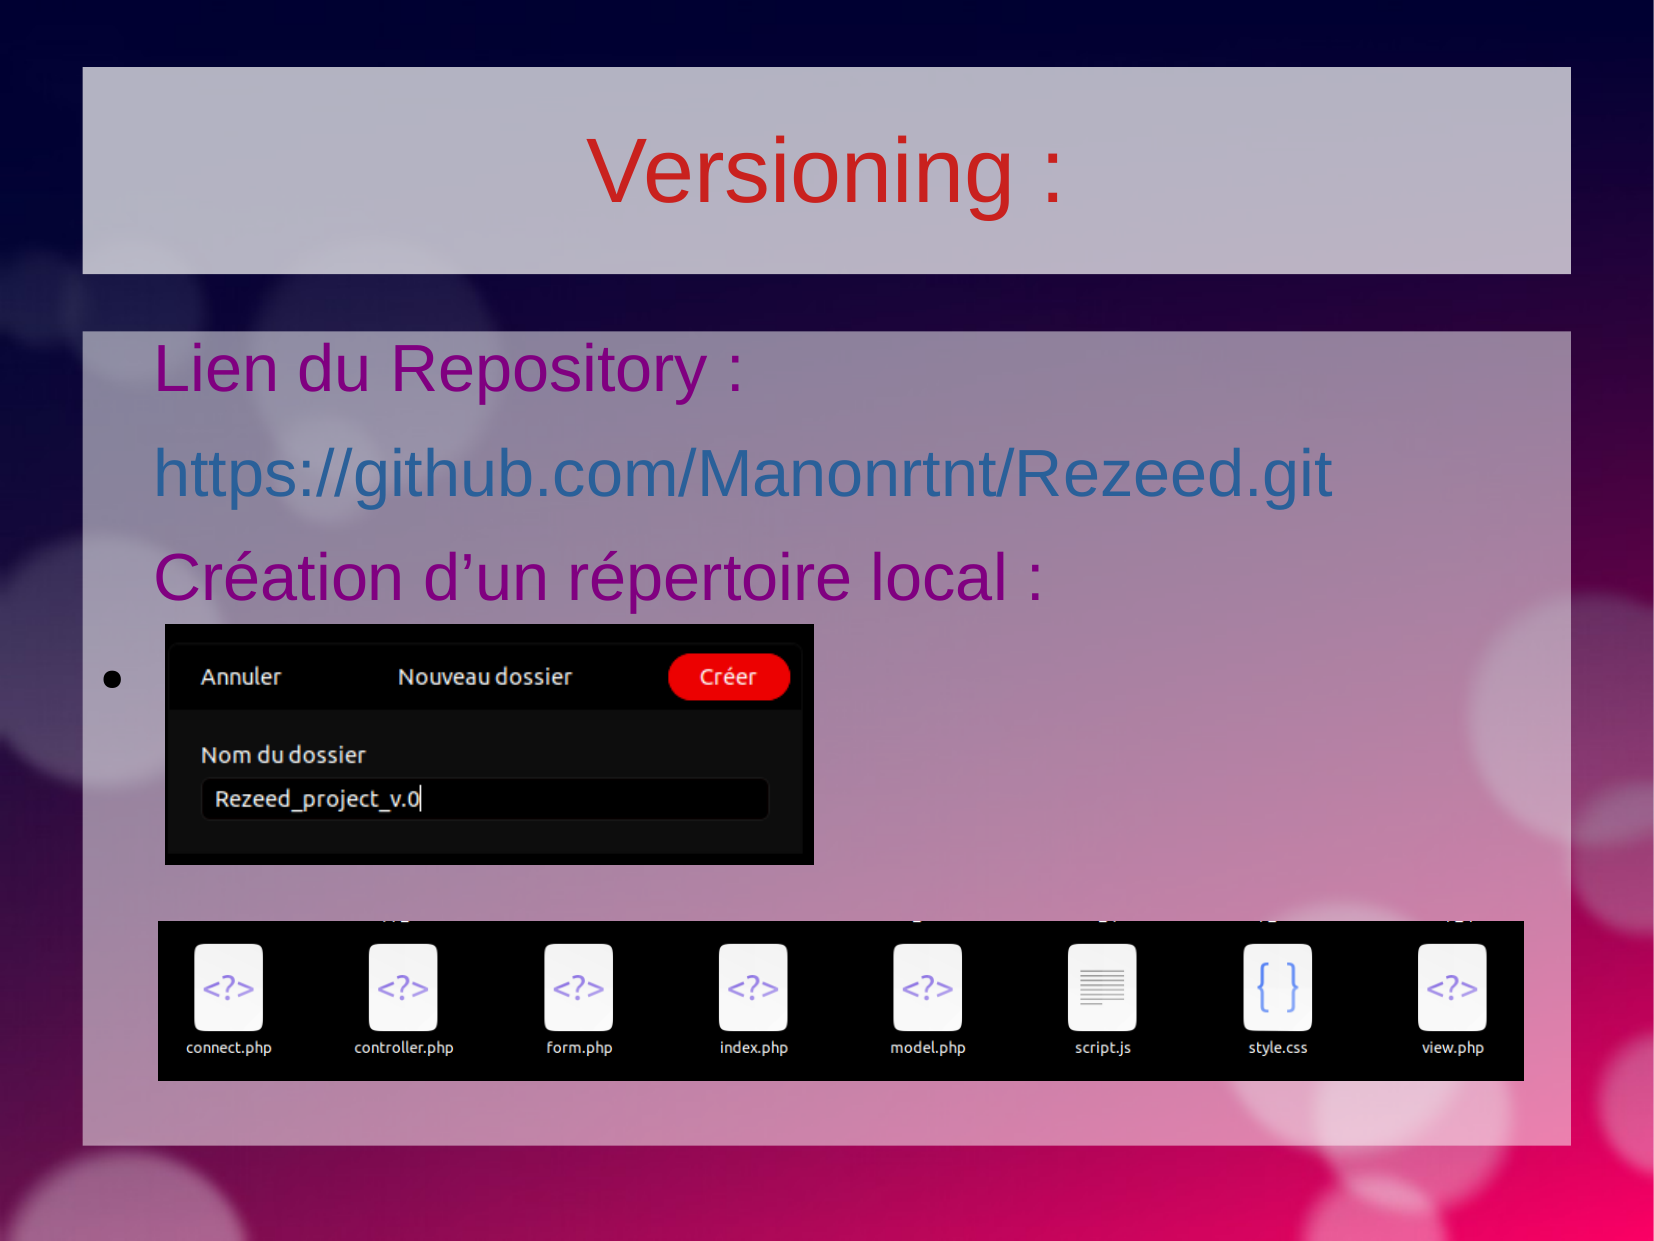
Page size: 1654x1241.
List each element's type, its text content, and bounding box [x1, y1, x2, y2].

title Versioning : [82, 67, 1571, 275]
list Lien du Repository : https://github.com/Manonrtnt/Rezeed.git Création d’un répertoire local : [82, 331, 1571, 1146]
picture [0, 0, 1654, 1241]
